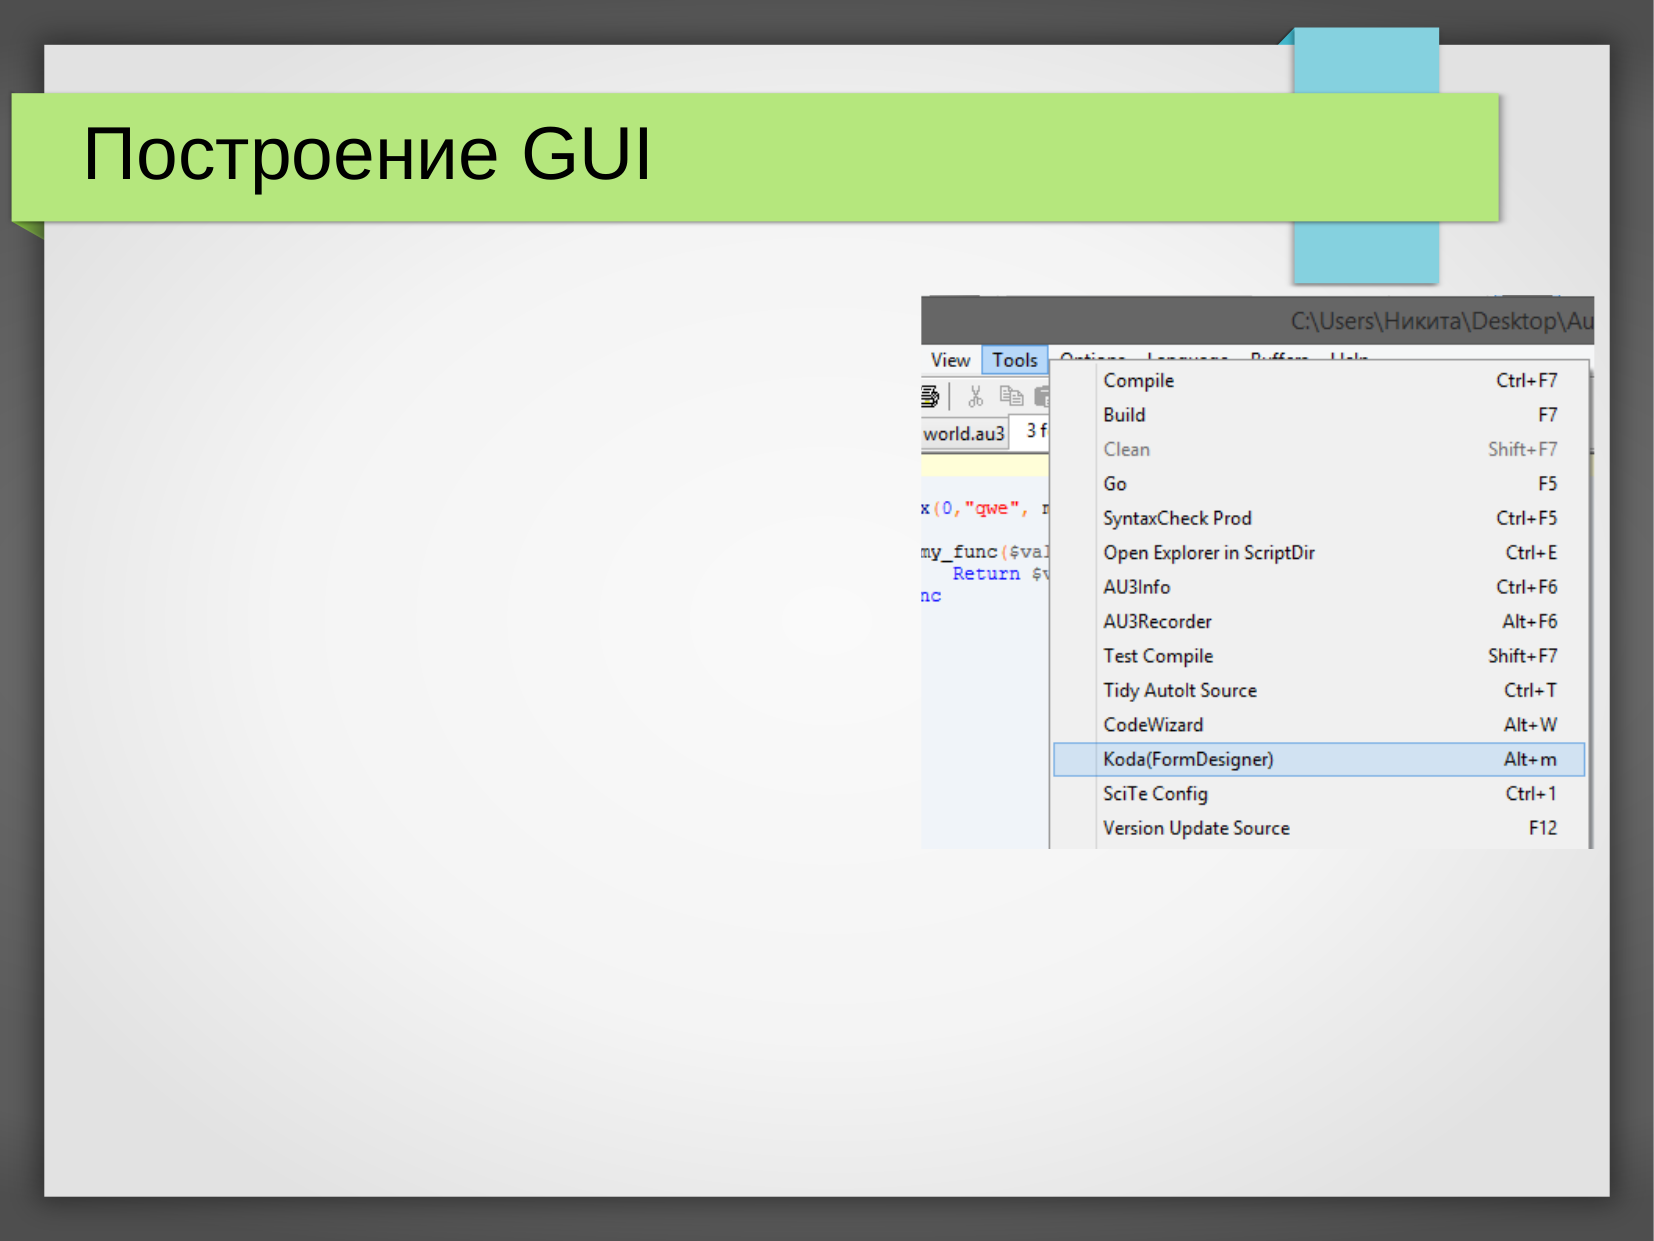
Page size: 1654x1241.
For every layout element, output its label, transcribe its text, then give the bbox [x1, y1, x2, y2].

title Построение GUI [82, 94, 1264, 213]
picture [0, 0, 1654, 1241]
